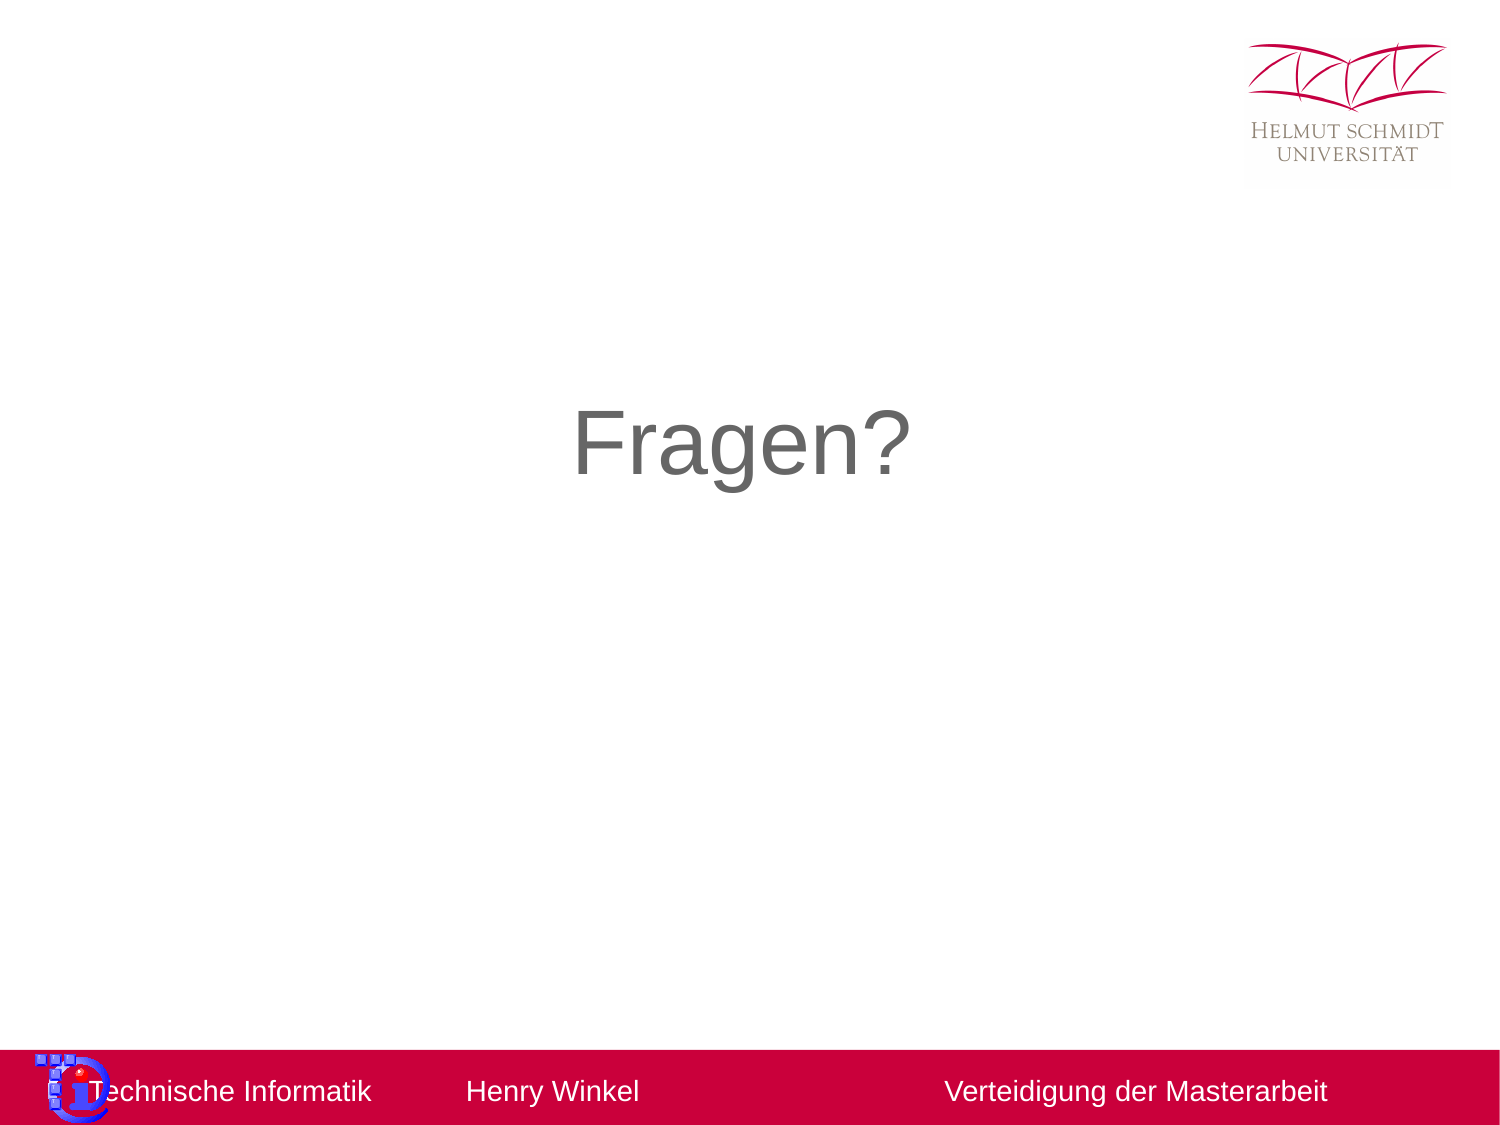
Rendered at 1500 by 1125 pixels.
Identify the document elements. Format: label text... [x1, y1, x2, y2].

picture [1244, 38, 1451, 189]
text_box Fragen? [67, 343, 1418, 532]
